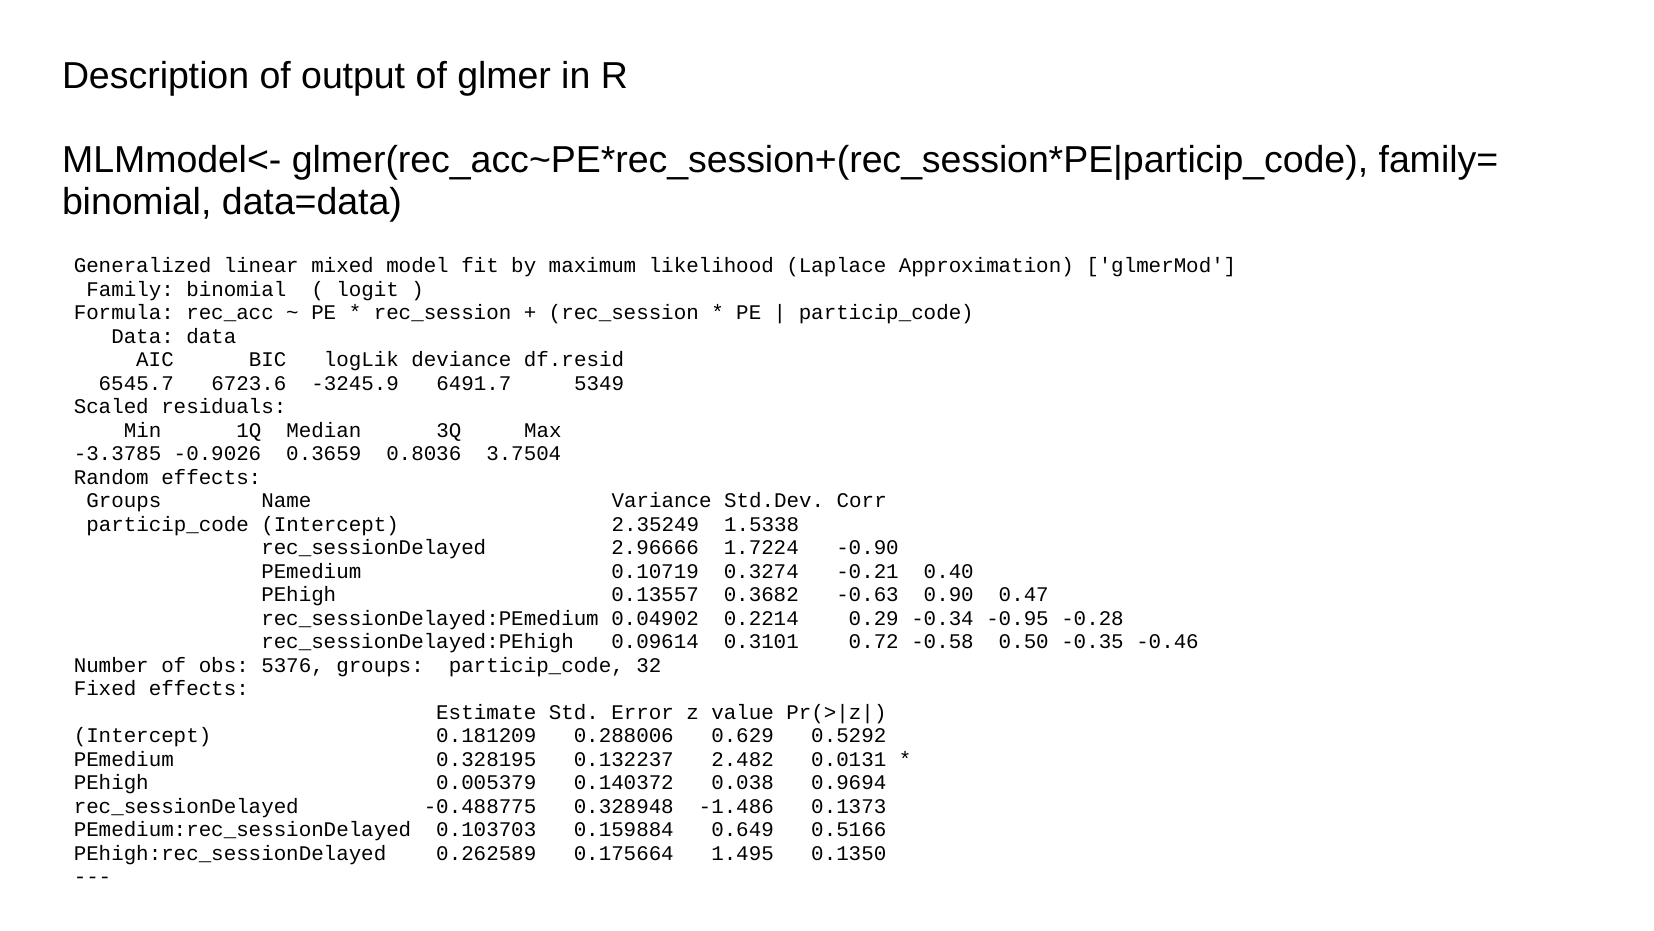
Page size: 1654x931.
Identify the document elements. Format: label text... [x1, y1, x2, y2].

text_box Generalized linear mixed model fit by maximum likelihood (Laplace Approximation) ['glmerMod'] Family: binomial ( logit ) Formula: rec_acc ~ PE * rec_session + (rec_session * PE | particip_code) Data: data AIC BIC logLik deviance df.resid 6545.7 6723.6 -3245.9 6491.7 5349 Scaled residuals: Min 1Q Median 3Q Max -3.3785 -0.9026 0.3659 0.8036 3.7504 Random effects: Groups Name Variance Std.Dev. Corr particip_code (Intercept) 2.35249 1.5338 rec_sessionDelayed 2.96666 1.7224 -0.90 PEmedium 0.10719 0.3274 -0.21 0.40 PEhigh 0.13557 0.3682 -0.63 0.90 0.47 rec_sessionDelayed:PEmedium 0.04902 0.2214 0.29 -0.34 -0.95 -0.28 rec_sessionDelayed:PEhigh 0.09614 0.3101 0.72 -0.58 0.50 -0.35 -0.46 Number of obs: 5376, groups: particip_code, 32 Fixed effects: Estimate Std. Error z value Pr(>|z|) (Intercept) 0.181209 0.288006 0.629 0.5292 PEmedium 0.328195 0.132237 2.482 0.0131 * PEhigh 0.005379 0.140372 0.038 0.9694 rec_sessionDelayed -0.488775 0.328948 -1.486 0.1373 PEmedium:rec_sessionDelayed 0.103703 0.159884 0.649 0.5166 PEhigh:rec_sessionDelayed 0.262589 0.175664 1.495 0.1350 --- [59, 248, 1252, 931]
text_box Description of output of glmer in R MLMmodel<- glmer(rec_acc~PE*rec_session+(rec_session*PE|particip_code), family= binomial, data=data) [47, 47, 1607, 231]
